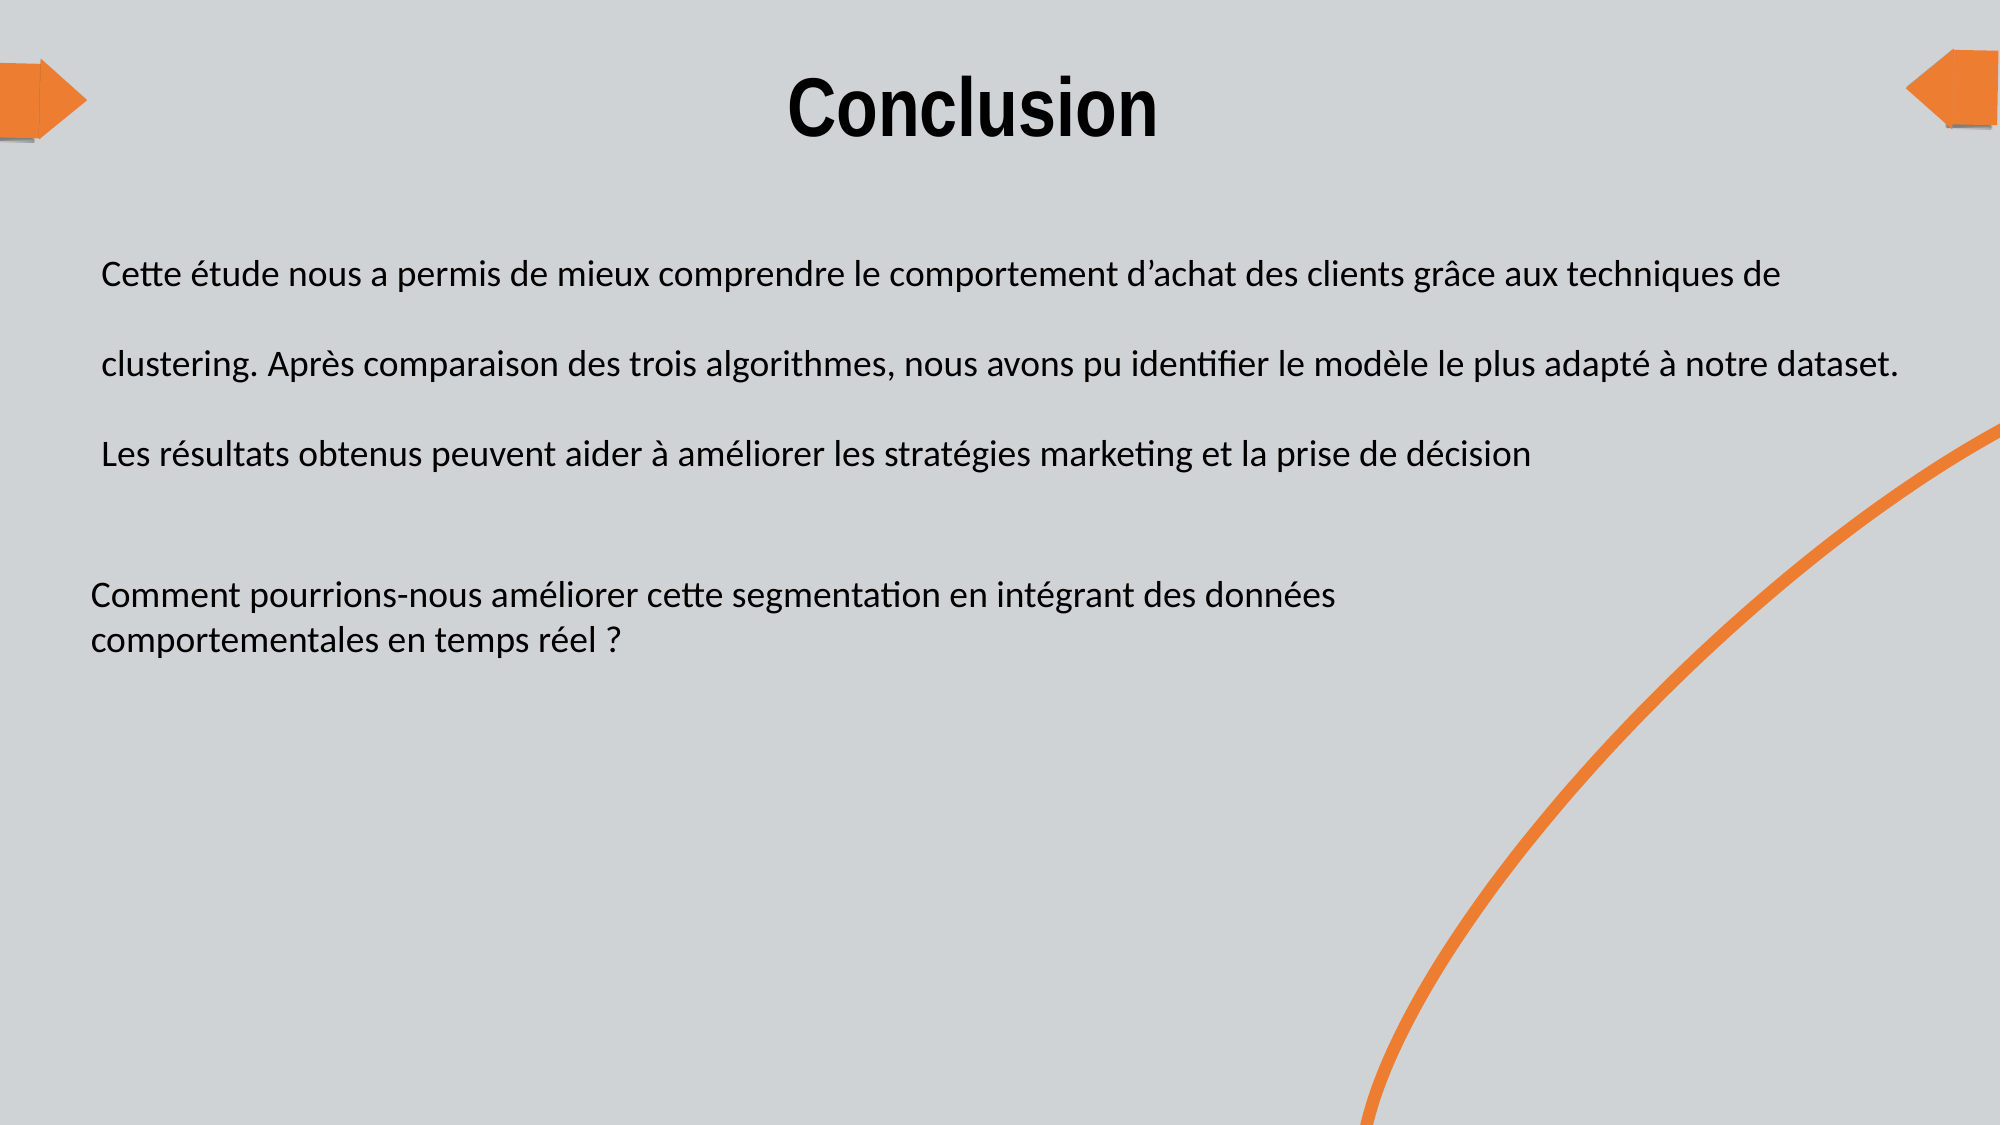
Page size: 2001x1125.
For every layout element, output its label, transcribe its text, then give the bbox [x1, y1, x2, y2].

text_box [1907, 50, 1998, 128]
text_box [0, 60, 86, 138]
text_box Cette étude nous a permis de mieux comprendre le comportement d’achat des clients grâce aux techniques de clustering. Après comparaison des trois algorithmes, nous avons pu identifier le modèle le plus adapté à notre dataset. Les résultats obtenus peuvent aider à améliorer les stratégies marketing et la prise de décision [86, 196, 1922, 472]
text_box Conclusion [772, 45, 1228, 162]
text_box Comment pourrions-nous améliorer cette segmentation en intégrant des données comportementales en temps réel ? [75, 562, 1559, 669]
